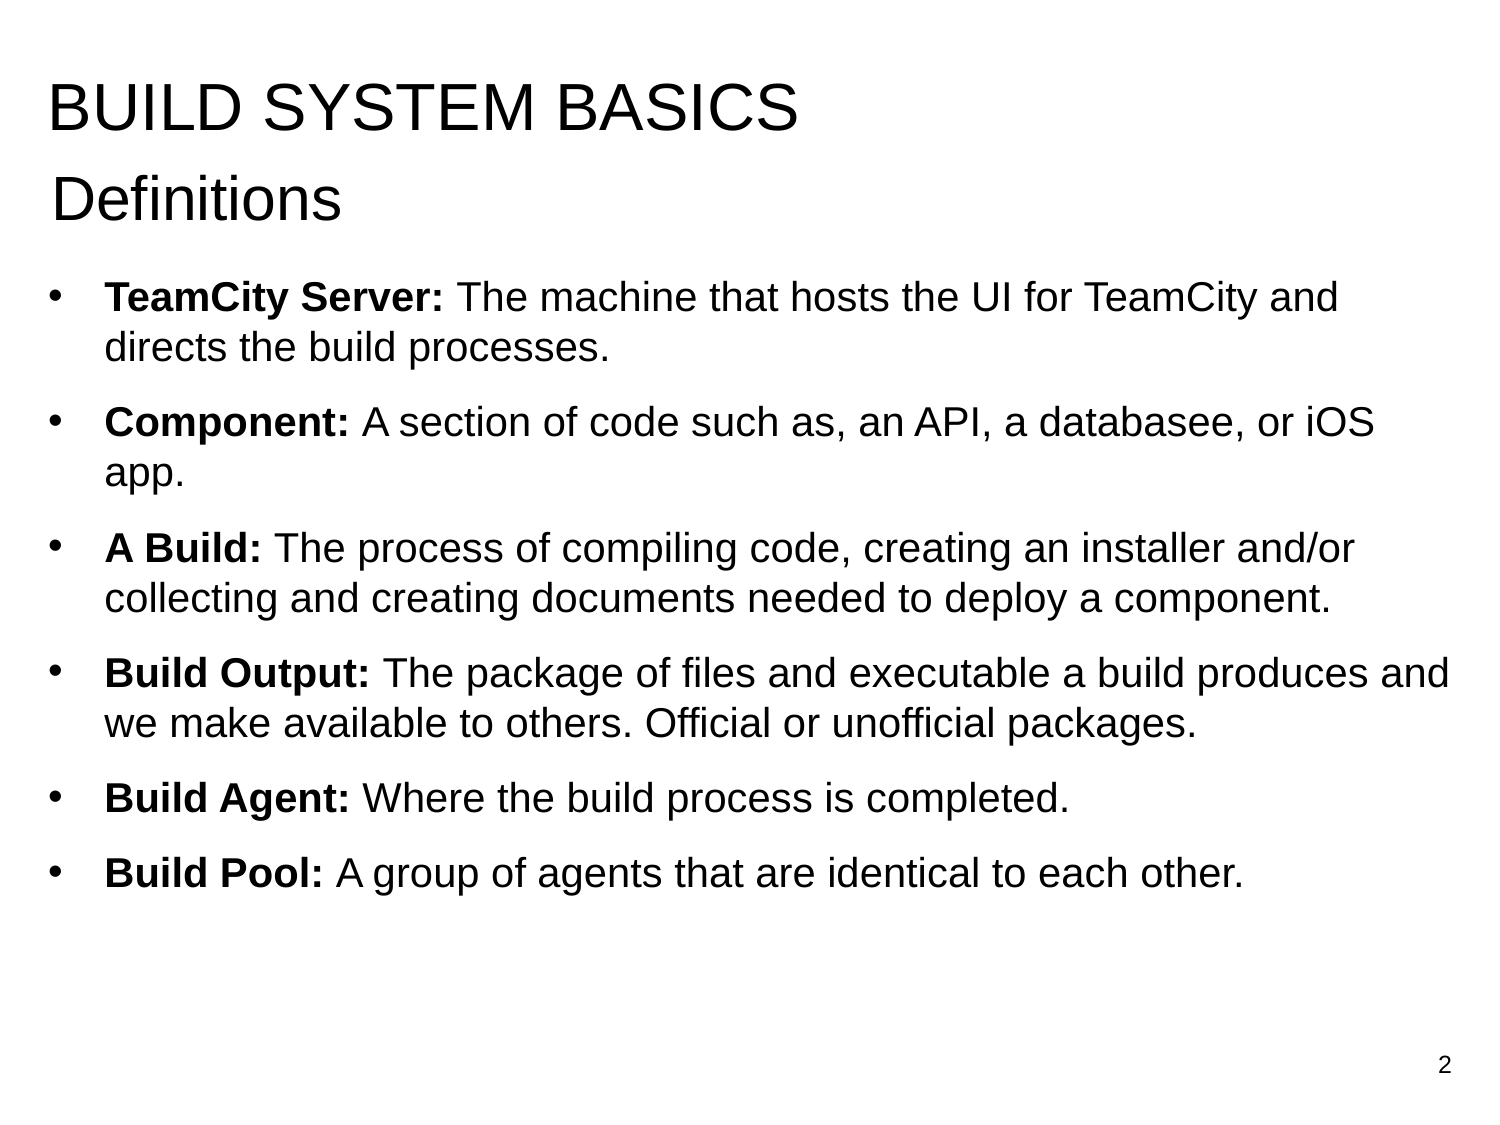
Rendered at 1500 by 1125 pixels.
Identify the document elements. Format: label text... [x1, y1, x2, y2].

slide_number <number> [1325, 1047, 1452, 1080]
list TeamCity Server: The machine that hosts the UI for TeamCity and directs the build processes. Component: A section of code such as, an API, a databasee, or iOS app. A Build: The process of compiling code, creating an installer and/or collecting and creating documents needed to deploy a component. Build Output: The package of files and executable a build produces and we make available to others. Official or unofficial packages. Build Agent: Where the build process is completed. Build Pool: A group of agents that are identical to each other. [48, 262, 1452, 1021]
title Build system basics [48, 57, 1452, 150]
list Definitions [48, 150, 1452, 241]
